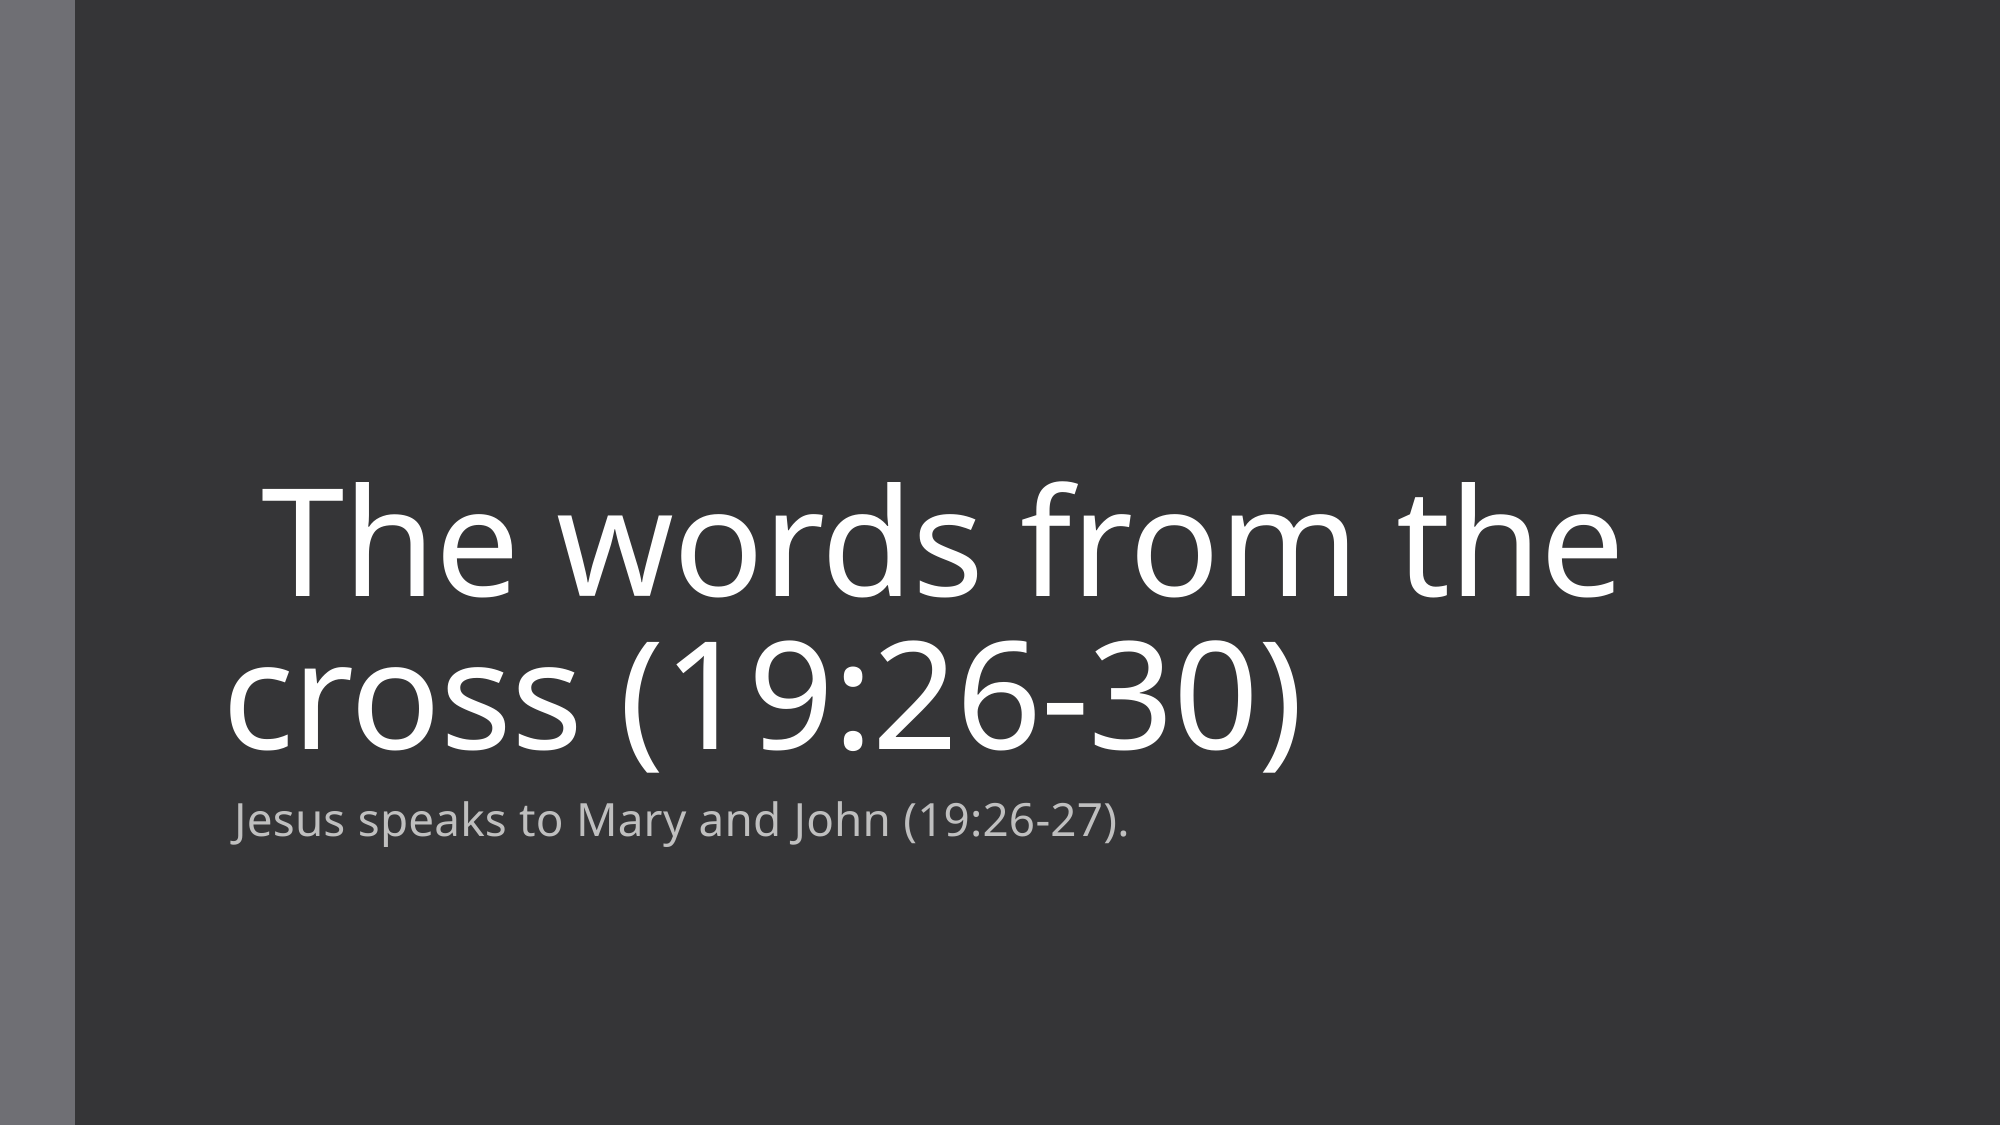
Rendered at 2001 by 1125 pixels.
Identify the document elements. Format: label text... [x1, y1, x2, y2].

title The words from the cross (19:26-30) [206, 124, 1752, 787]
subtitle Jesus speaks to Mary and John (19:26-27). [206, 787, 1752, 1066]
